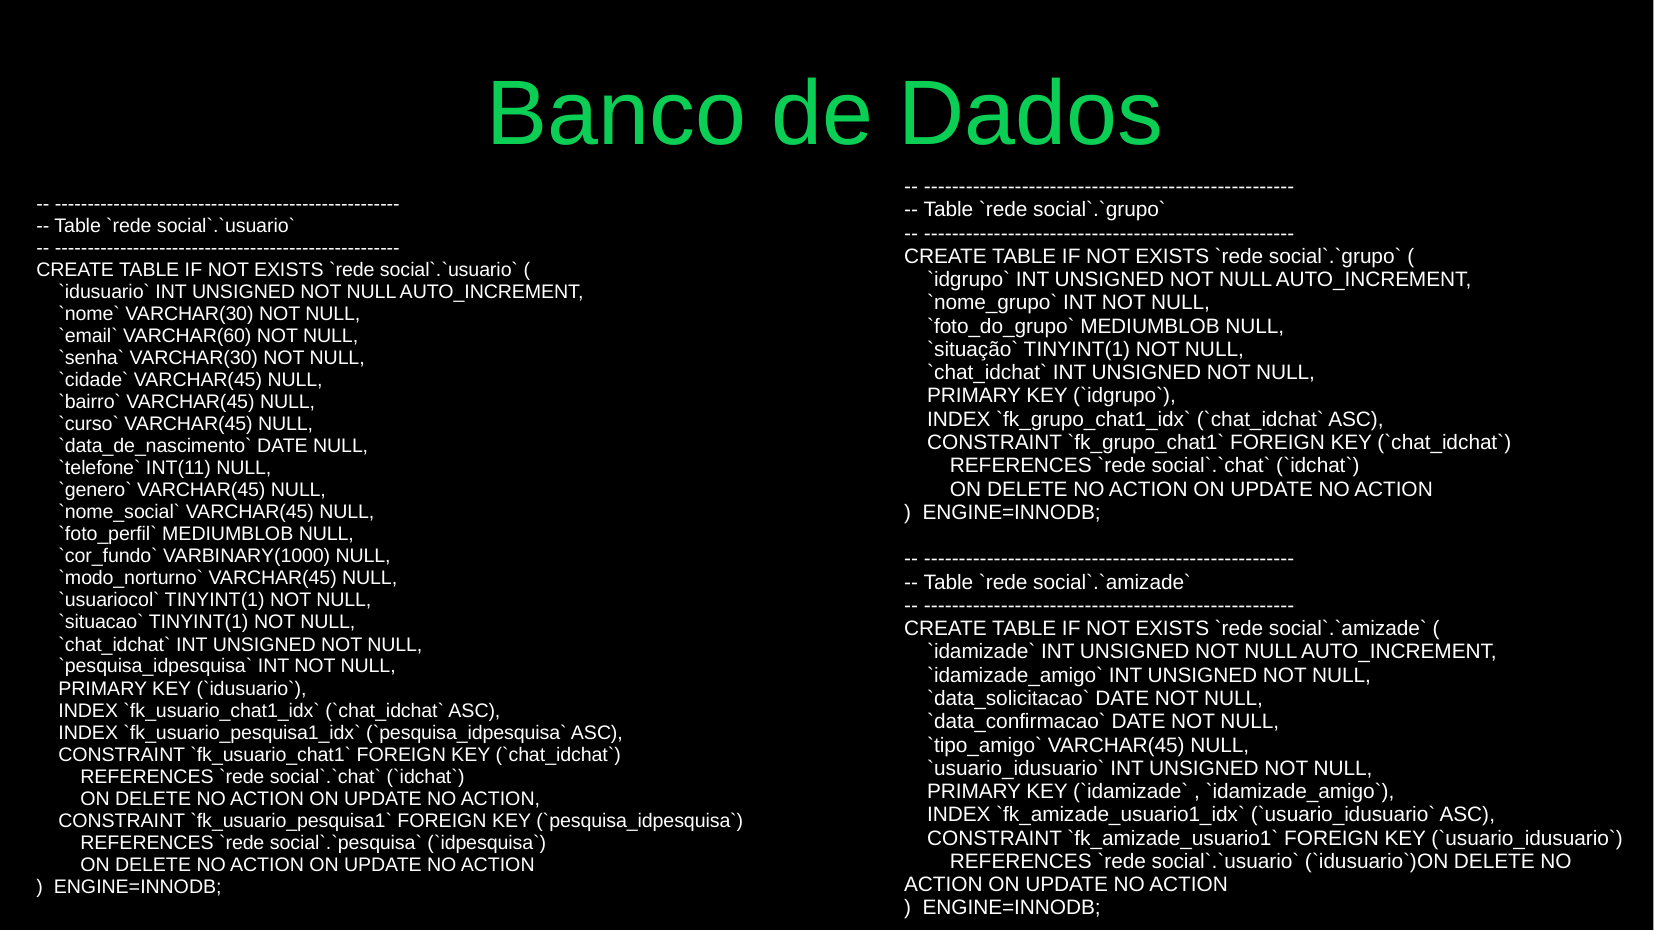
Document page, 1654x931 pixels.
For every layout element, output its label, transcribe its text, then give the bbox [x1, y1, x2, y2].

title Banco de Dados [81, 10, 1570, 215]
list -- ----------------------------------------------------- -- Table `rede social`.`grupo` -- ----------------------------------------------------- CREATE TABLE IF NOT EXISTS `rede social`.`grupo` ( `idgrupo` INT UNSIGNED NOT NULL AUTO_INCREMENT, `nome_grupo` INT NOT NULL, `foto_do_grupo` MEDIUMBLOB NULL, `situação` TINYINT(1) NOT NULL, `chat_idchat` INT UNSIGNED NOT NULL, PRIMARY KEY (`idgrupo`), INDEX `fk_grupo_chat1_idx` (`chat_idchat` ASC), CONSTRAINT `fk_grupo_chat1` FOREIGN KEY (`chat_idchat`) REFERENCES `rede social`.`chat` (`idchat`) ON DELETE NO ACTION ON UPDATE NO ACTION ) ENGINE=INNODB; -- ----------------------------------------------------- -- Table `rede social`.`amizade` -- ----------------------------------------------------- CREATE TABLE IF NOT EXISTS `rede social`.`amizade` ( `idamizade` INT UNSIGNED NOT NULL AUTO_INCREMENT, `idamizade_amigo` INT UNSIGNED NOT NULL, `data_solicitacao` DATE NOT NULL, `data_confirmacao` DATE NOT NULL, `tipo_amigo` VARCHAR(45) NULL, `usuario_idusuario` INT UNSIGNED NOT NULL, PRIMARY KEY (`idamizade` , `idamizade_amigo`), INDEX `fk_amizade_usuario1_idx` (`usuario_idusuario` ASC), CONSTRAINT `fk_amizade_usuario1` FOREIGN KEY (`usuario_idusuario`) REFERENCES `rede social`.`usuario` (`idusuario`)ON DELETE NO ACTION ON UPDATE NO ACTION ) ENGINE=INNODB; [904, 174, 1631, 931]
list -- ----------------------------------------------------- -- Table `rede social`.`usuario` -- ----------------------------------------------------- CREATE TABLE IF NOT EXISTS `rede social`.`usuario` ( `idusuario` INT UNSIGNED NOT NULL AUTO_INCREMENT, `nome` VARCHAR(30) NOT NULL, `email` VARCHAR(60) NOT NULL, `senha` VARCHAR(30) NOT NULL, `cidade` VARCHAR(45) NULL, `bairro` VARCHAR(45) NULL, `curso` VARCHAR(45) NULL, `data_de_nascimento` DATE NULL, `telefone` INT(11) NULL, `genero` VARCHAR(45) NULL, `nome_social` VARCHAR(45) NULL, `foto_perfil` MEDIUMBLOB NULL, `cor_fundo` VARBINARY(1000) NULL, `modo_norturno` VARCHAR(45) NULL, `usuariocol` TINYINT(1) NOT NULL, `situacao` TINYINT(1) NOT NULL, `chat_idchat` INT UNSIGNED NOT NULL, `pesquisa_idpesquisa` INT NOT NULL, PRIMARY KEY (`idusuario`), INDEX `fk_usuario_chat1_idx` (`chat_idchat` ASC), INDEX `fk_usuario_pesquisa1_idx` (`pesquisa_idpesquisa` ASC), CONSTRAINT `fk_usuario_chat1` FOREIGN KEY (`chat_idchat`) REFERENCES `rede social`.`chat` (`idchat`) ON DELETE NO ACTION ON UPDATE NO ACTION, CONSTRAINT `fk_usuario_pesquisa1` FOREIGN KEY (`pesquisa_idpesquisa`) REFERENCES `rede social`.`pesquisa` (`idpesquisa`) ON DELETE NO ACTION ON UPDATE NO ACTION ) ENGINE=INNODB; [36, 192, 798, 921]
